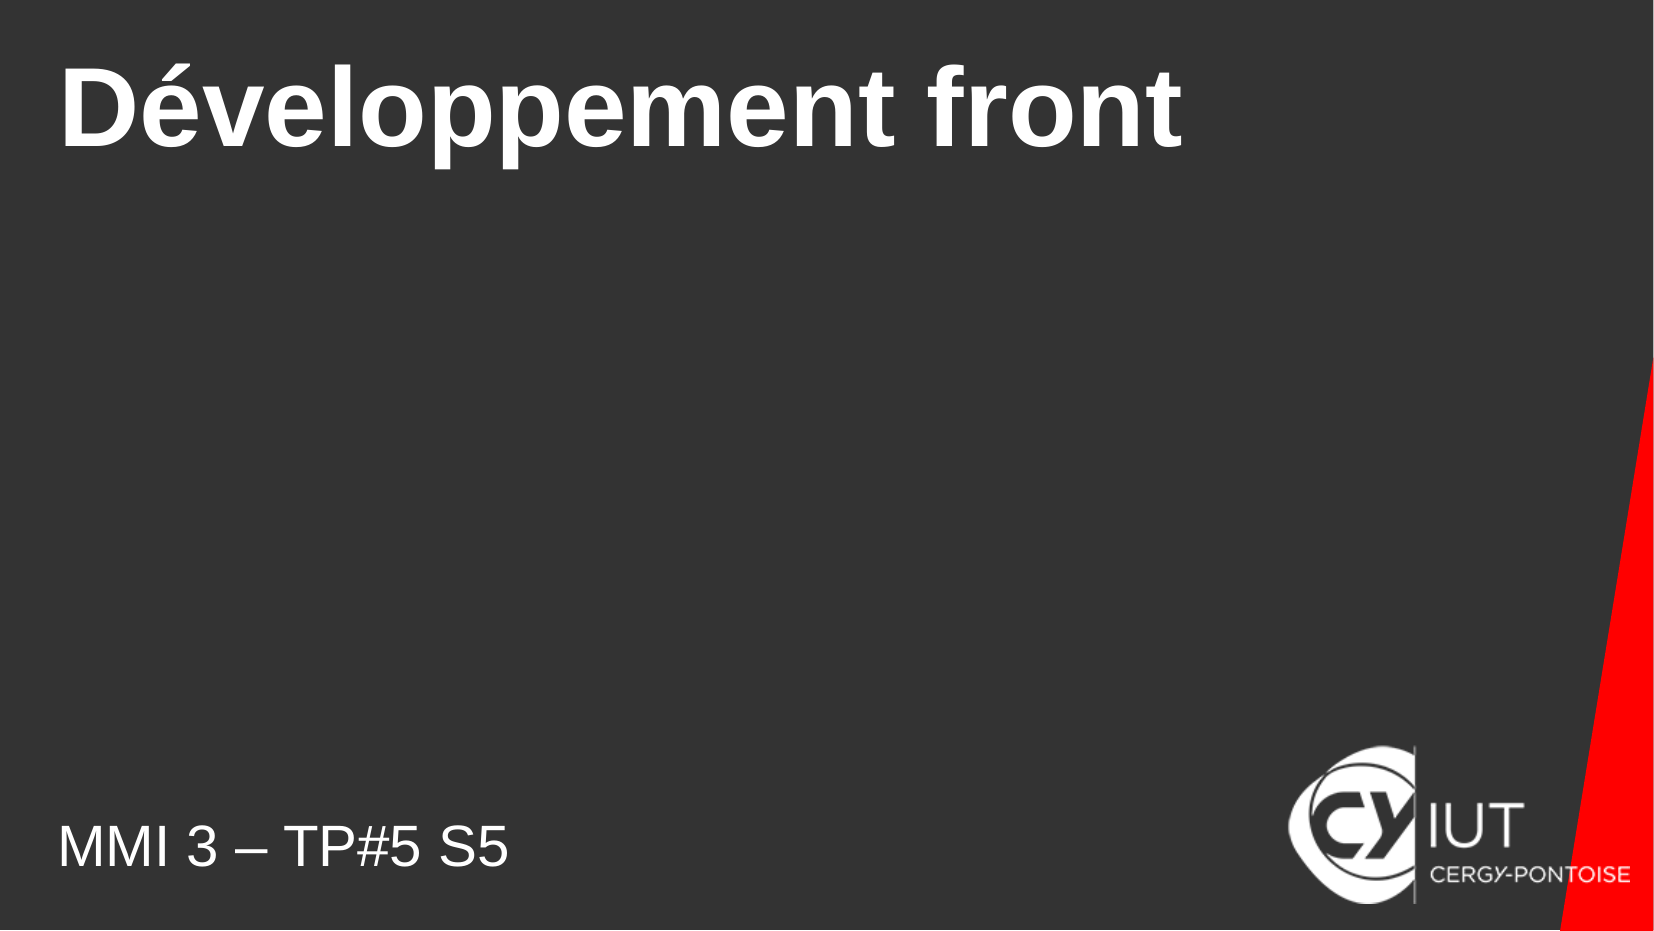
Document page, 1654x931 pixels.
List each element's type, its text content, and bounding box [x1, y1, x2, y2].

picture [1284, 744, 1630, 904]
text_box MMI 3 – TP#5 S5 [42, 805, 1096, 931]
text_box Développement front [43, 37, 1532, 226]
text_box [1560, 356, 1654, 931]
